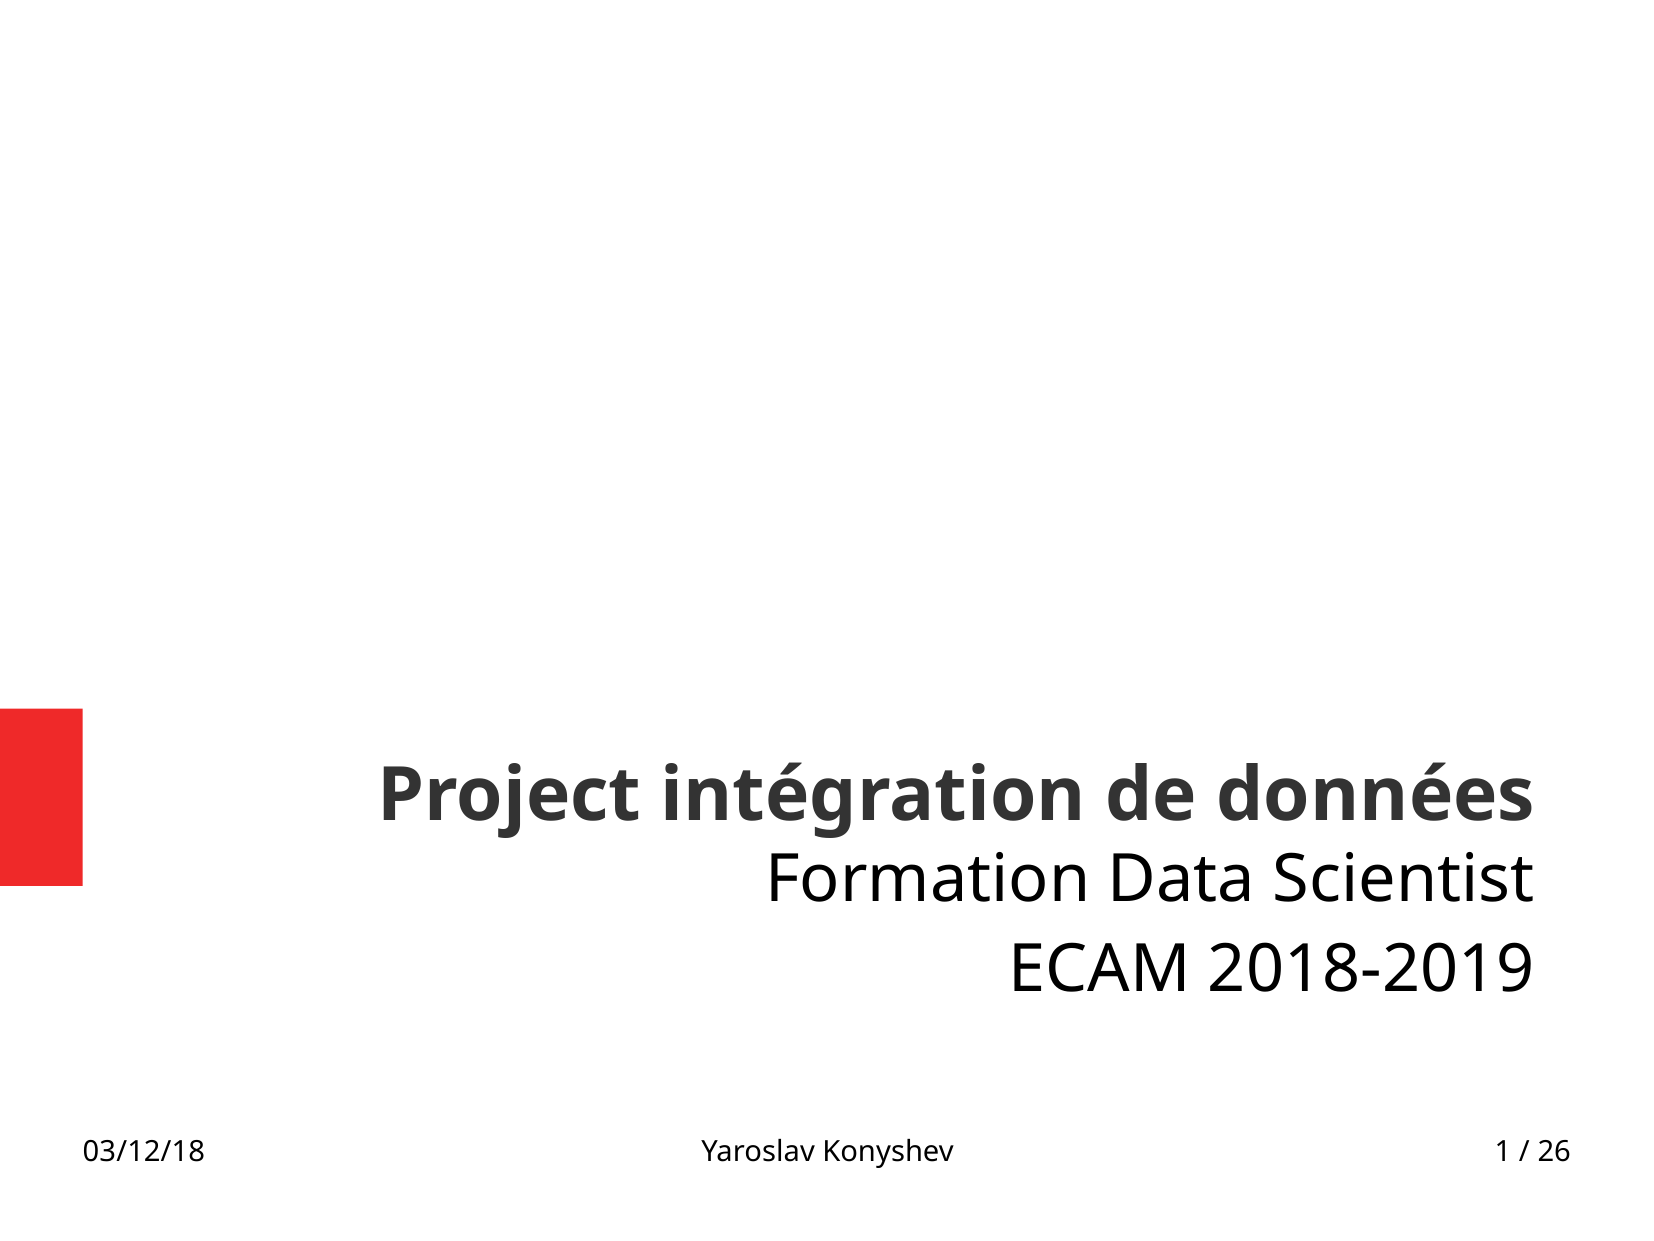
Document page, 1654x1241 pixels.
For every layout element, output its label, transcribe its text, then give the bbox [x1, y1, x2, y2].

title Project intégration de données [129, 673, 1536, 840]
subtitle Formation Data Scientist ECAM 2018-2019 [129, 840, 1536, 1002]
